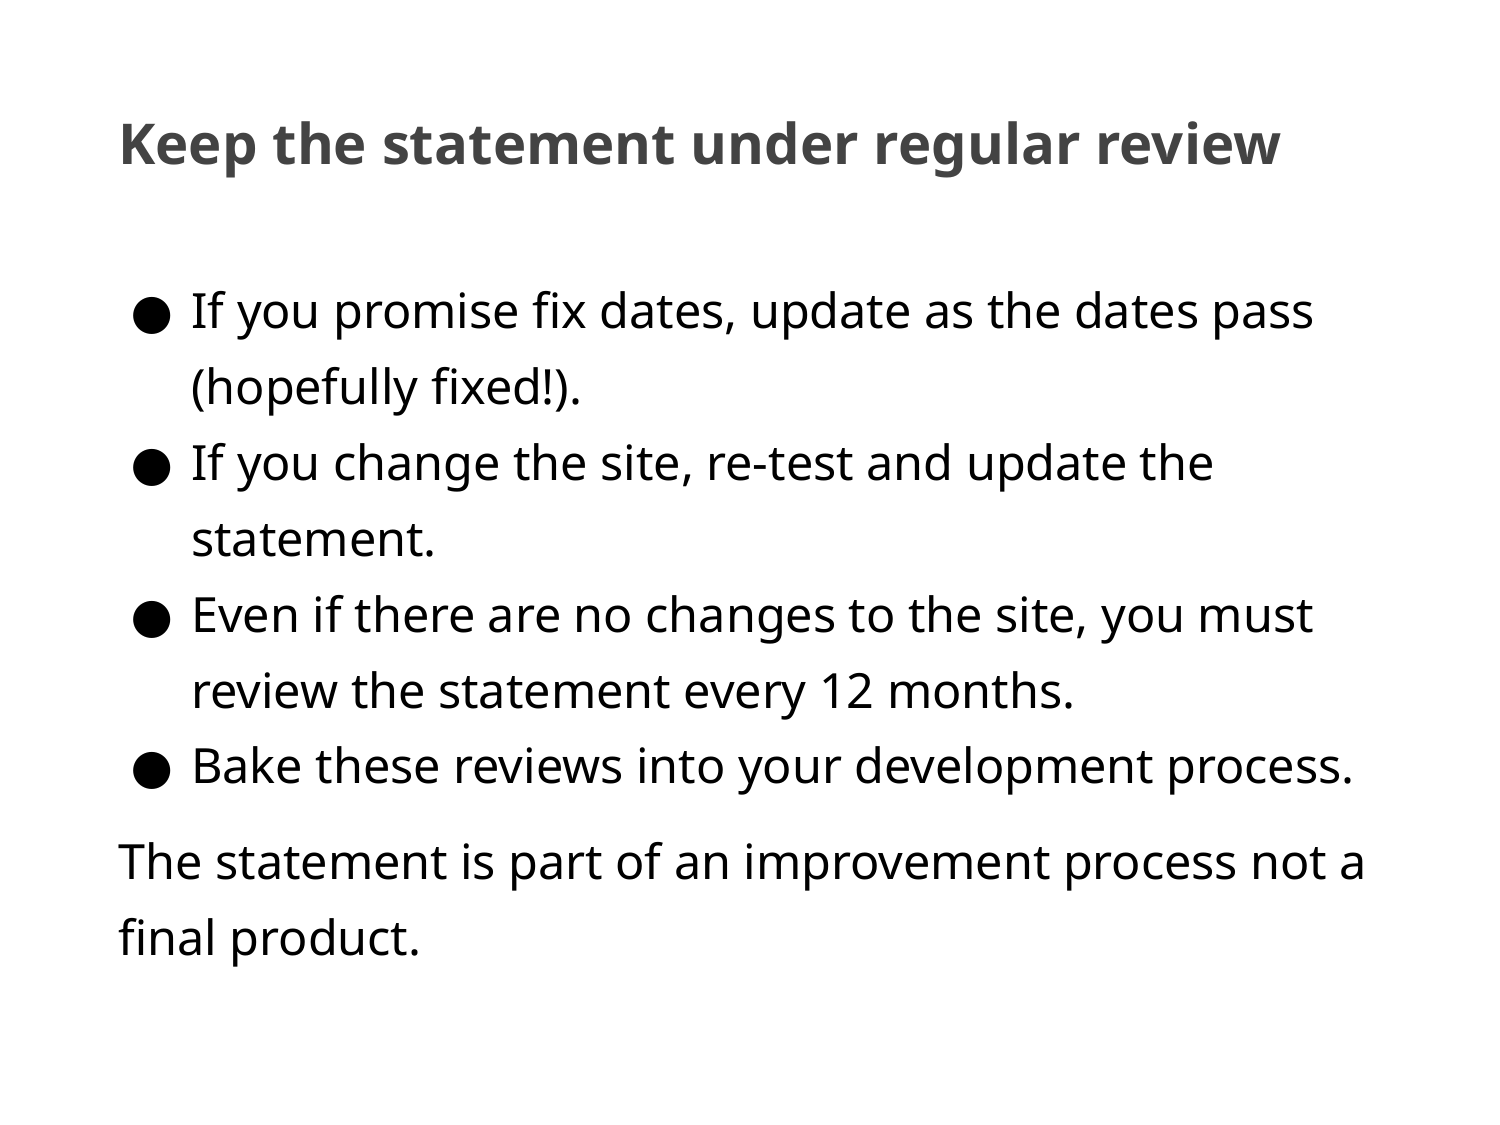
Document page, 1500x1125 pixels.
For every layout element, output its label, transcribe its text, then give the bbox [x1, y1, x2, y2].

list If you promise fix dates, update as the dates pass (hopefully fixed!). If you change the site, re-test and update the statement. Even if there are no changes to the site, you must review the statement every 12 months. Bake these reviews into your development process. The statement is part of an improvement process not a final product. [103, 252, 1397, 1000]
title Keep the statement under regular review [103, 89, 1397, 215]
